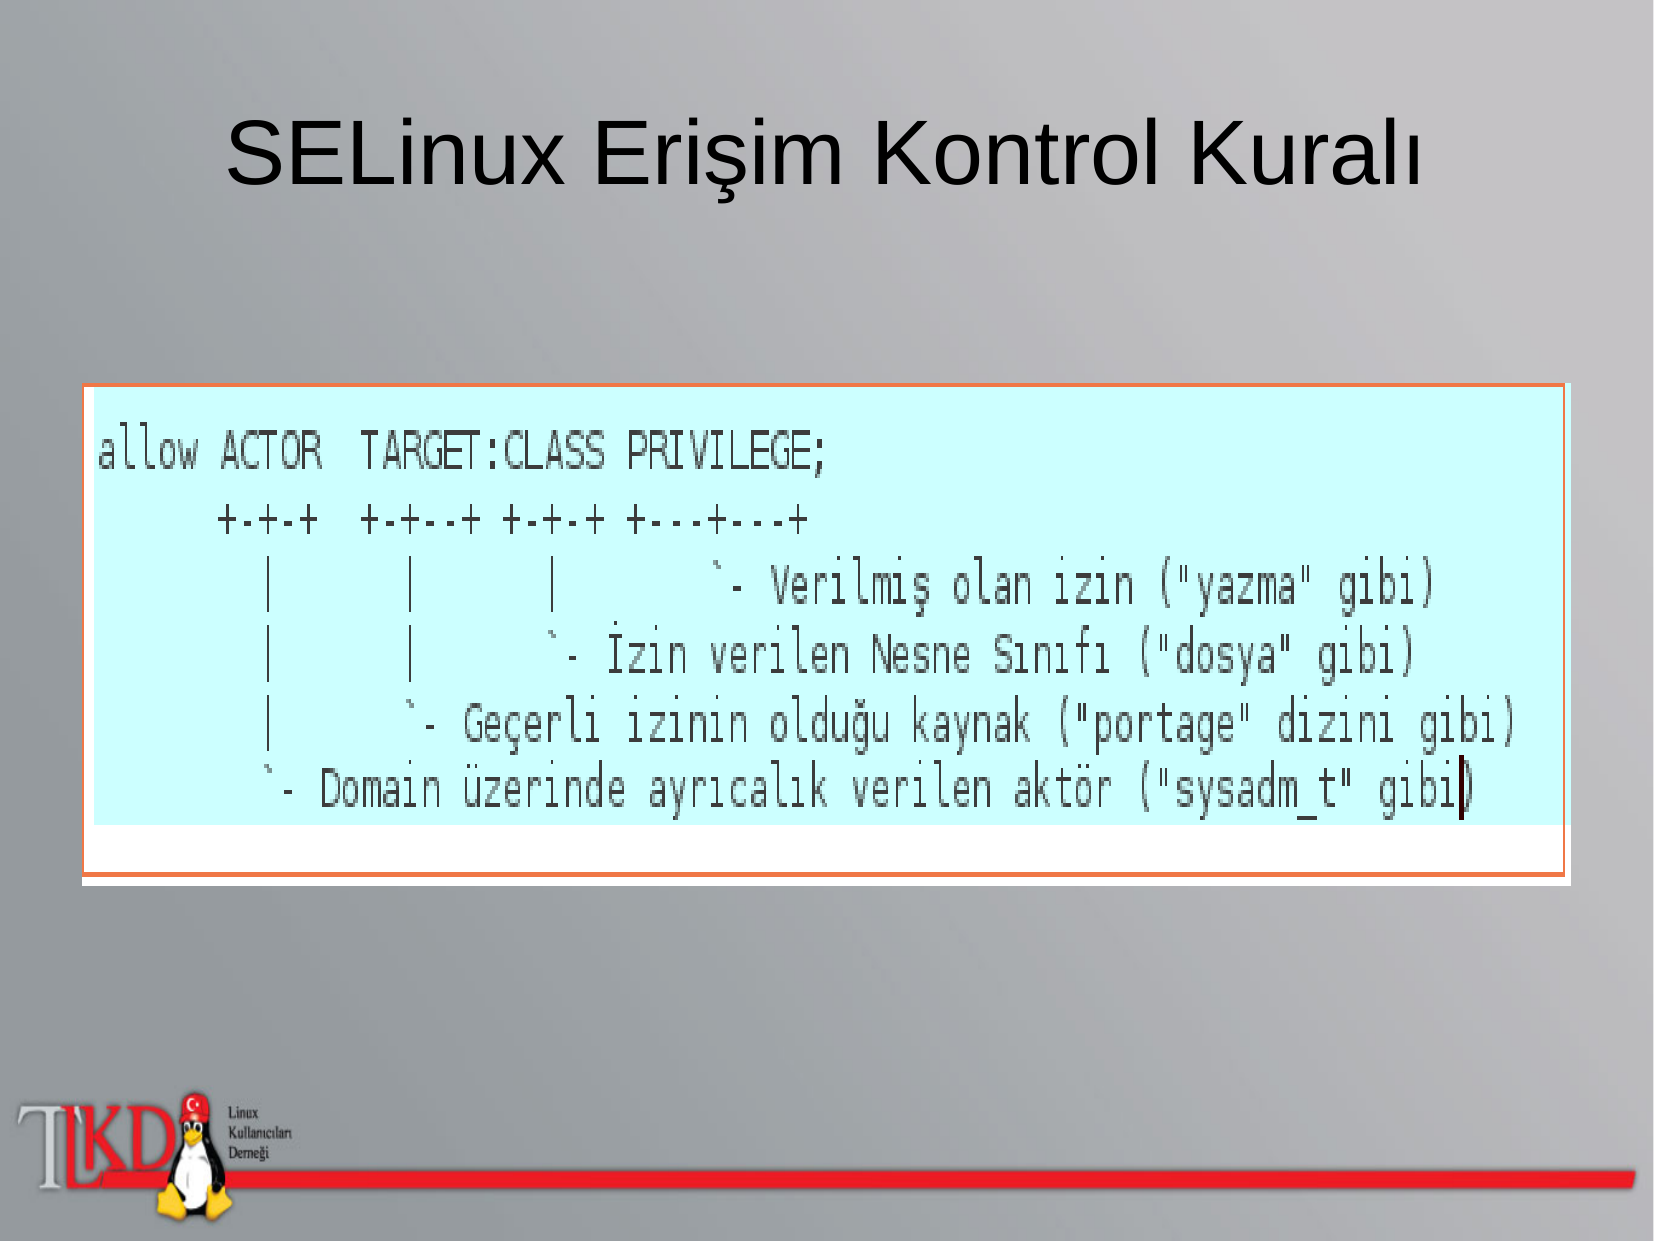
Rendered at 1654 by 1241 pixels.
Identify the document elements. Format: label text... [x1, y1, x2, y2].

picture [0, 0, 1654, 1241]
title SELinux Erişim Kontrol Kuralı [82, 49, 1571, 257]
